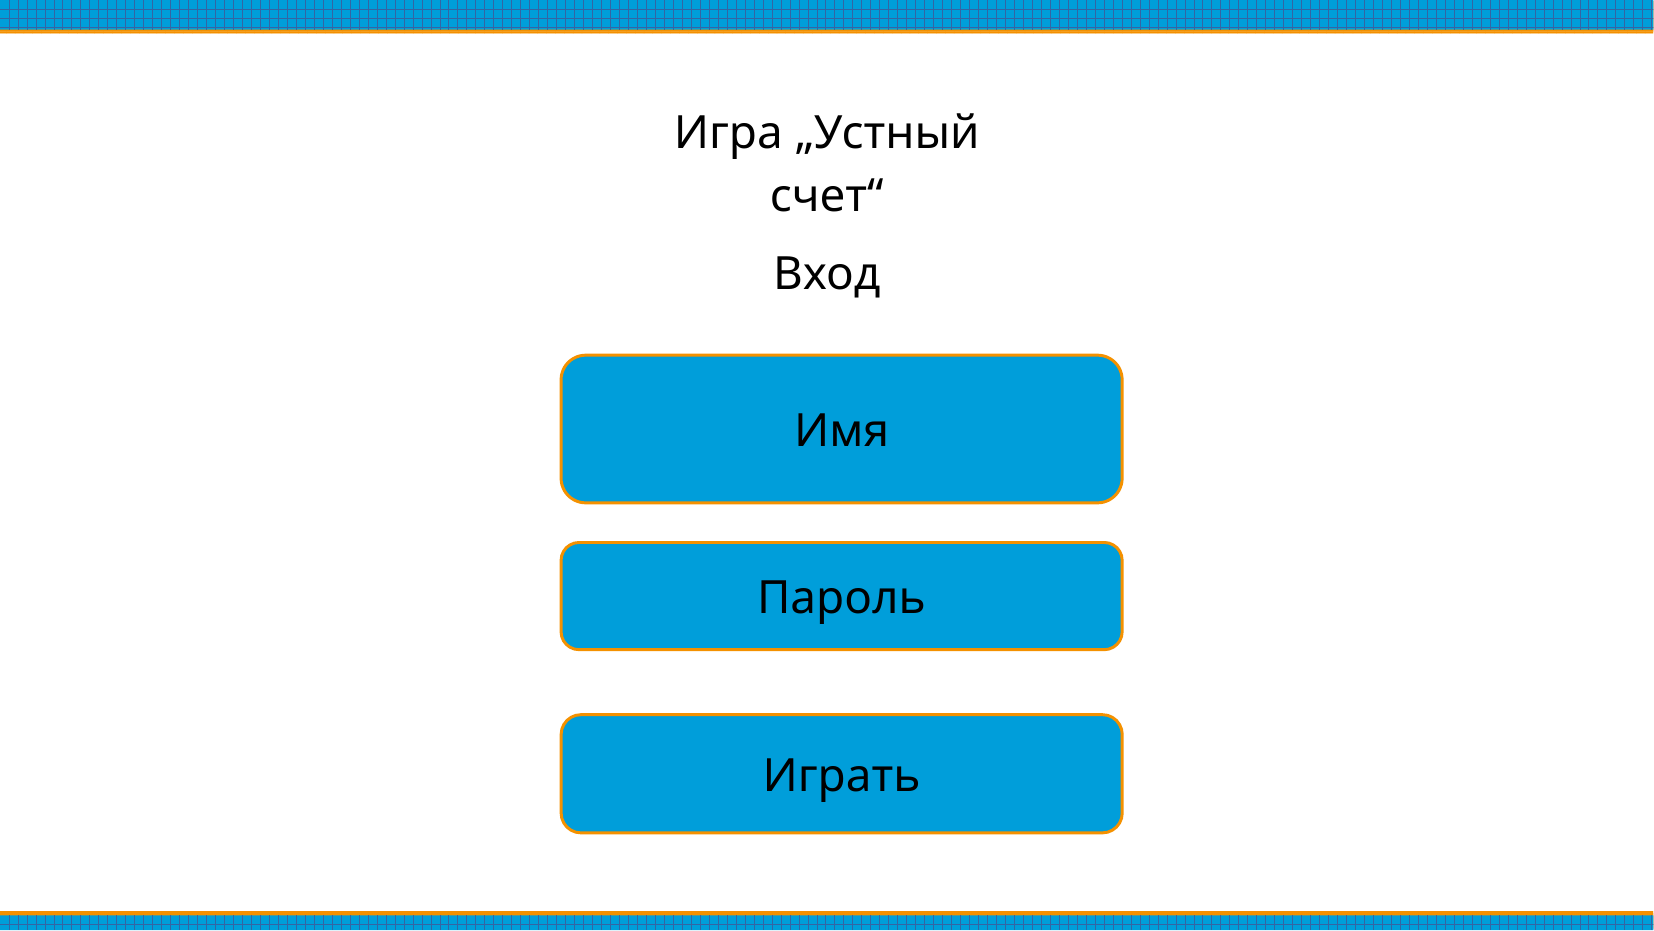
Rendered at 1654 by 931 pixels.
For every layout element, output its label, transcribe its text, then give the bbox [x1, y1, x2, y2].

text_box Играть [561, 714, 1123, 833]
text_box Имя [561, 355, 1123, 503]
text_box Вход [620, 237, 1034, 307]
text_box Пароль [561, 542, 1123, 650]
text_box Игра „Устный счет“ [620, 127, 1034, 198]
